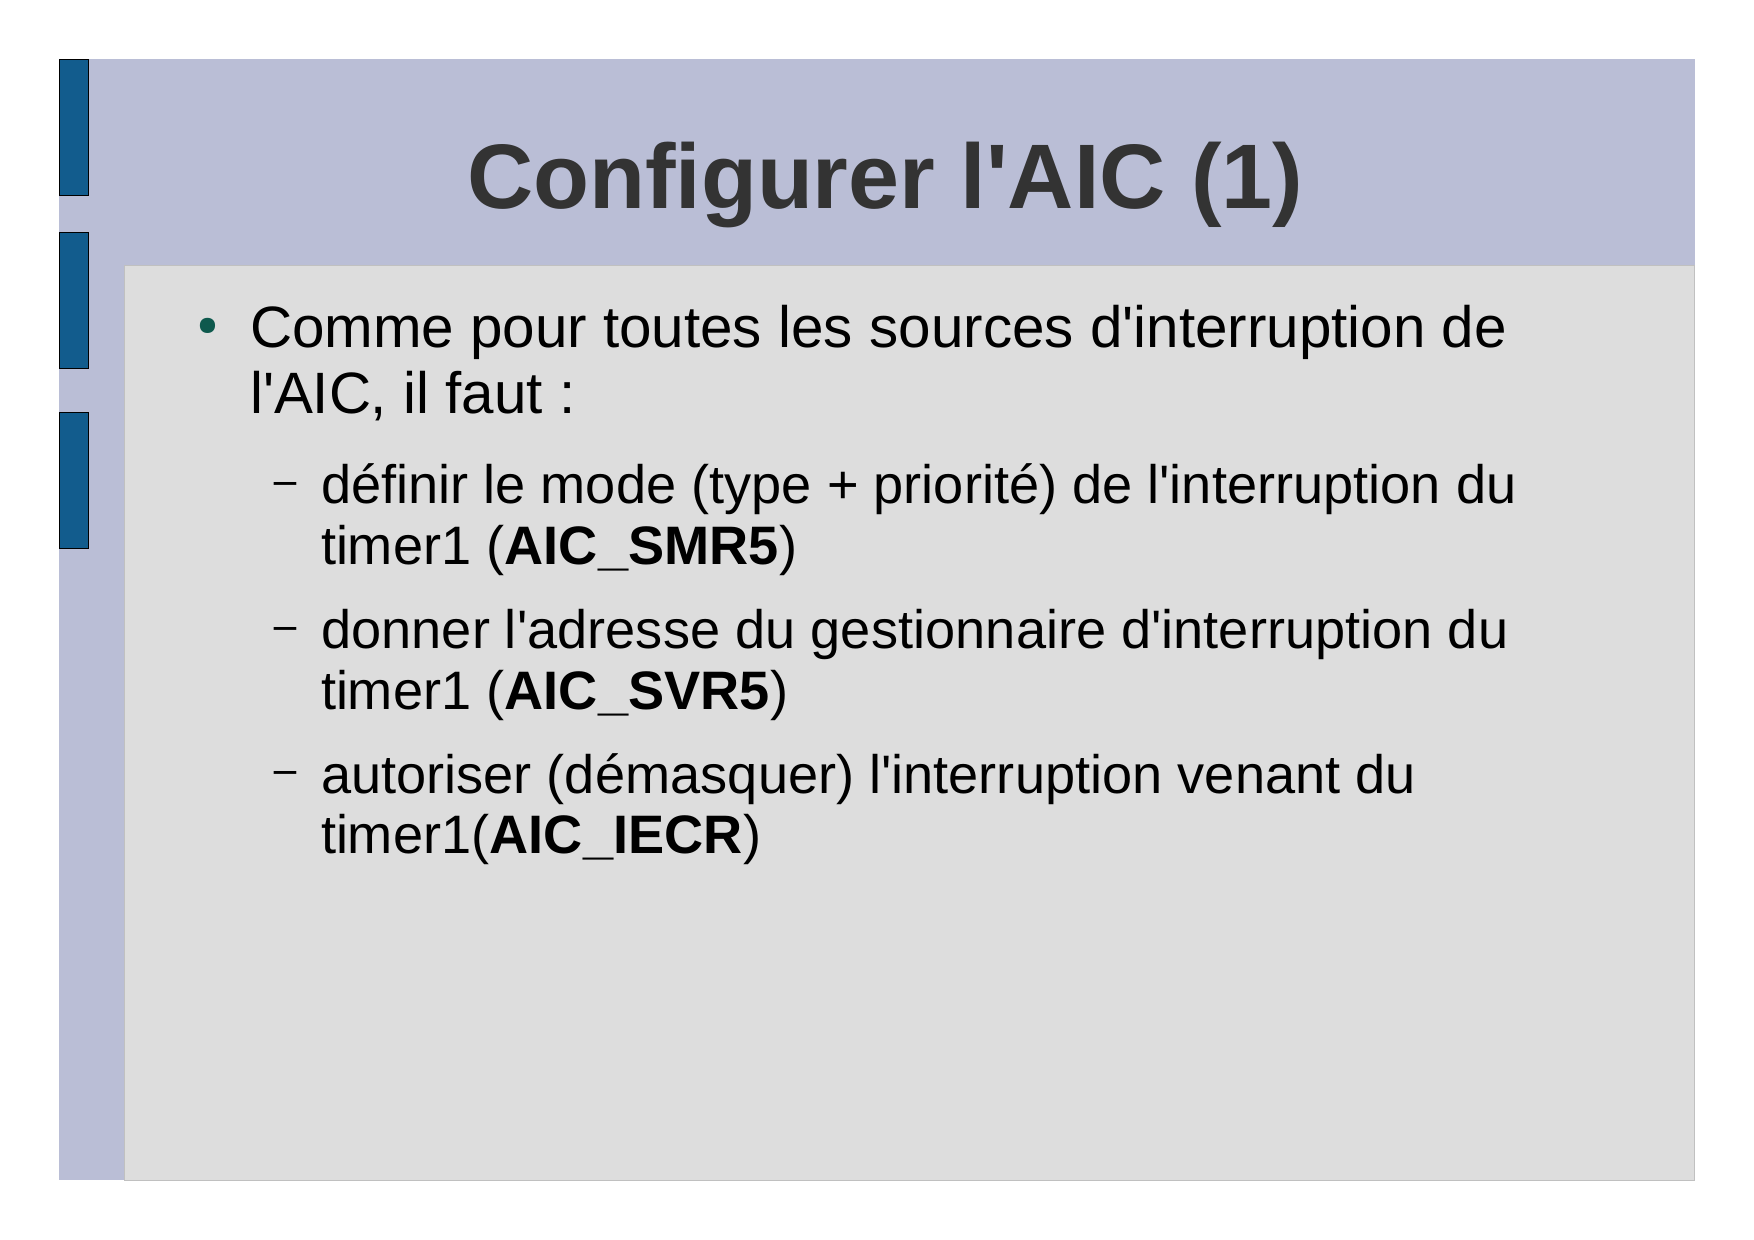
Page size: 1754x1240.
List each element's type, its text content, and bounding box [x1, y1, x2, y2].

title Configurer l'AIC (1) [118, 88, 1654, 266]
list Comme pour toutes les sources d'interruption de l'AIC, il faut : définir le mode (type + priorité) de l'interruption du timer1 (AIC_SMR5) donner l'adresse du gestionnaire d'interruption du timer1 (AIC_SVR5) autoriser (démasquer) l'interruption venant du timer1(AIC_IECR) [179, 295, 1577, 1093]
